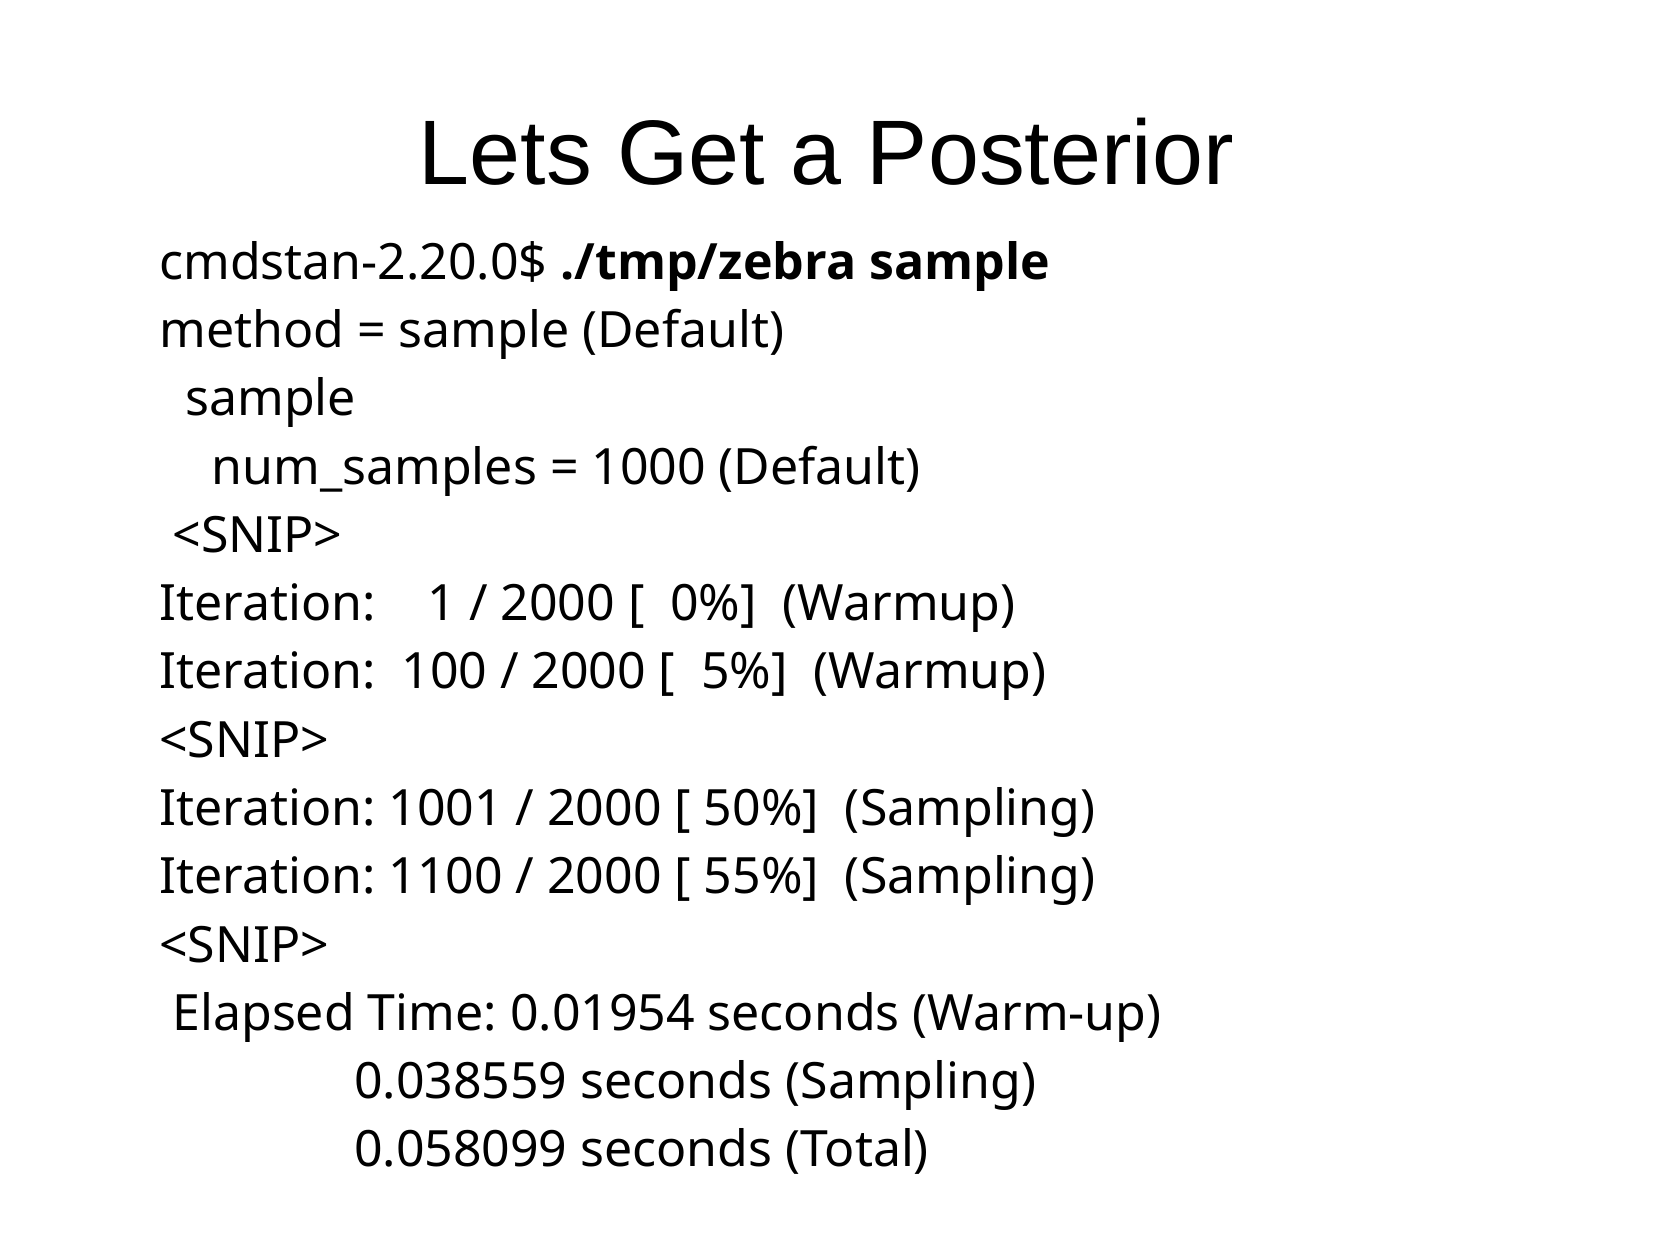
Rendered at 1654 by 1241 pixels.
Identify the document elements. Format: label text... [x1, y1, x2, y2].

title Lets Get a Posterior [82, 49, 1571, 257]
text_box cmdstan-2.20.0$ ./tmp/zebra sample method = sample (Default) sample num_samples = 1000 (Default) <SNIP> Iteration: 1 / 2000 [ 0%] (Warmup) Iteration: 100 / 2000 [ 5%] (Warmup) <SNIP> Iteration: 1001 / 2000 [ 50%] (Sampling) Iteration: 1100 / 2000 [ 55%] (Sampling) <SNIP> Elapsed Time: 0.01954 seconds (Warm-up) 0.038559 seconds (Sampling) 0.058099 seconds (Total) [144, 218, 1503, 1239]
